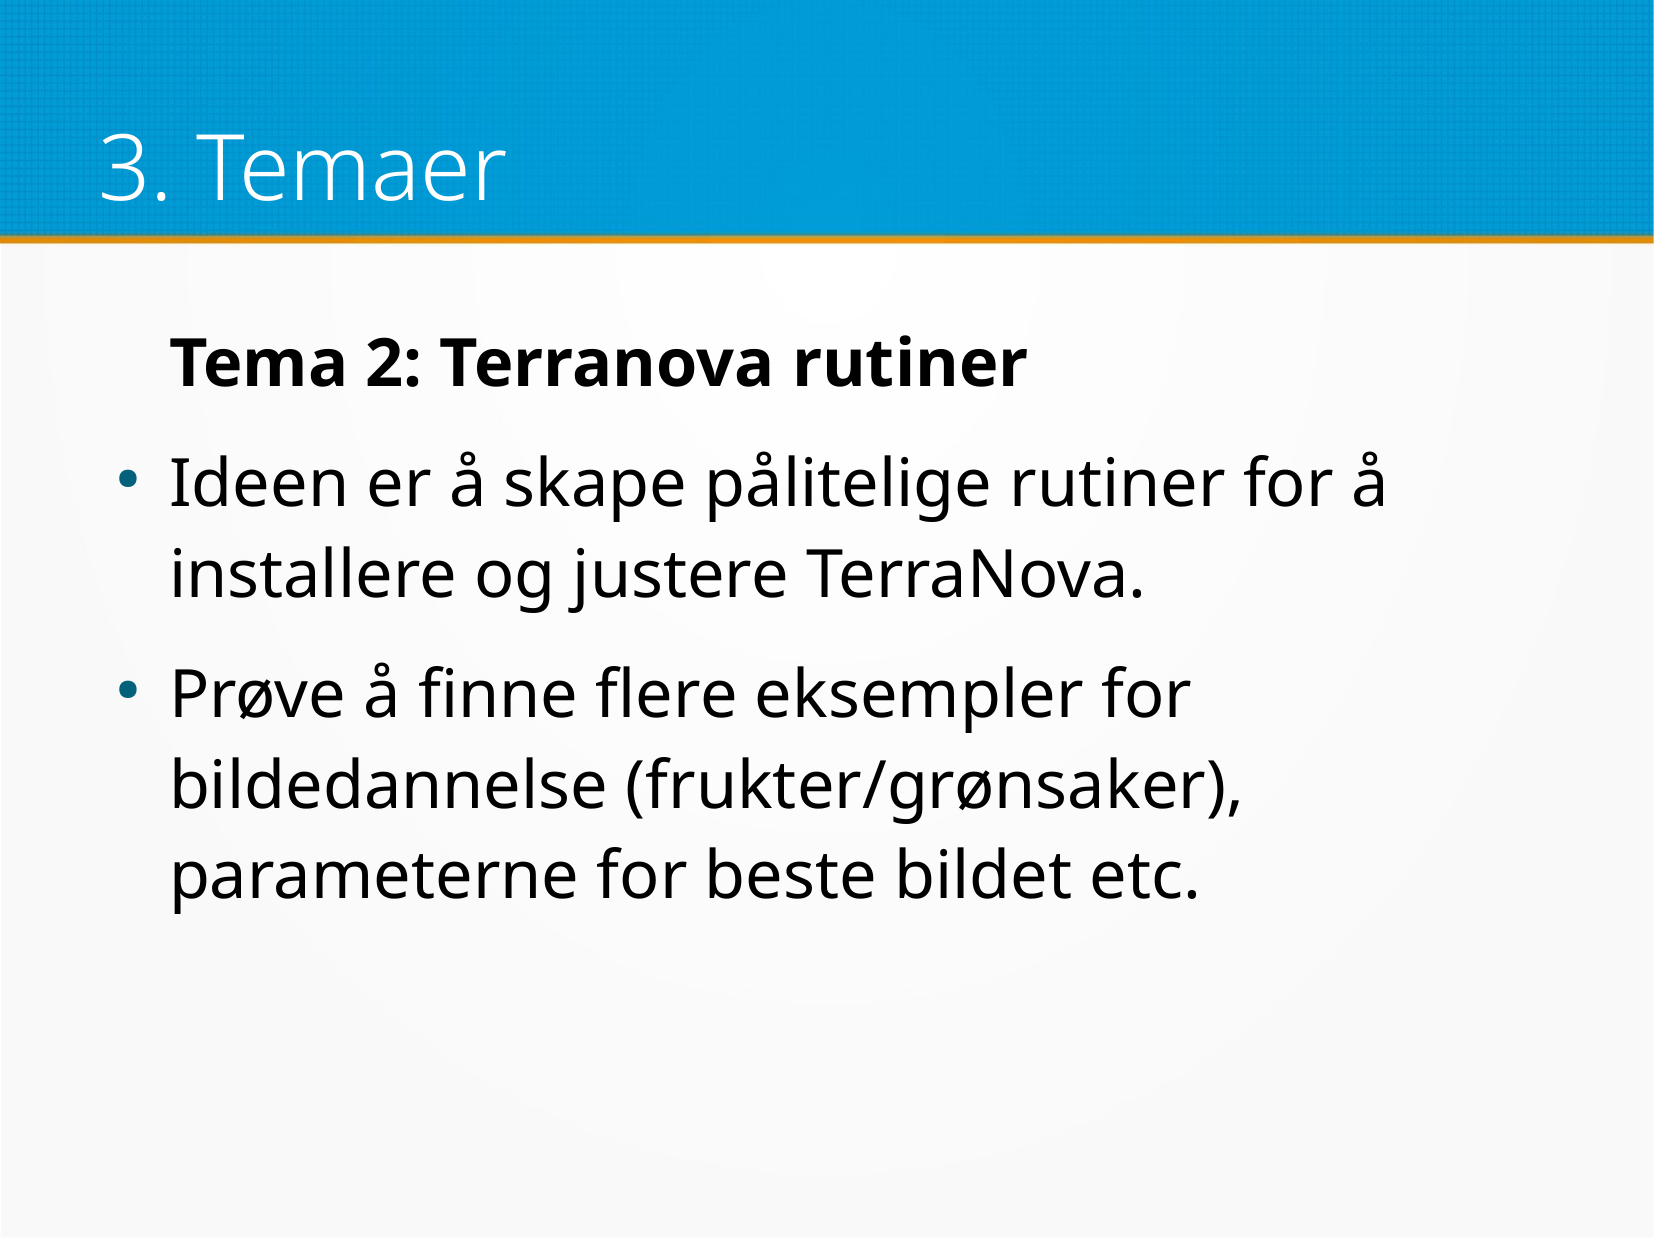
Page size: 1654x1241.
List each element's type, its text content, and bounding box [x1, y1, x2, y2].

picture [0, 233, 1654, 1241]
title 3. Temaer [98, 19, 1654, 227]
list Tema 2: Terranova rutiner Ideen er å skape pålitelige rutiner for å installere og justere TerraNova. Prøve å finne flere eksempler for bildedannelse (frukter/grønsaker), parameterne for beste bildet etc. [98, 315, 1619, 1081]
